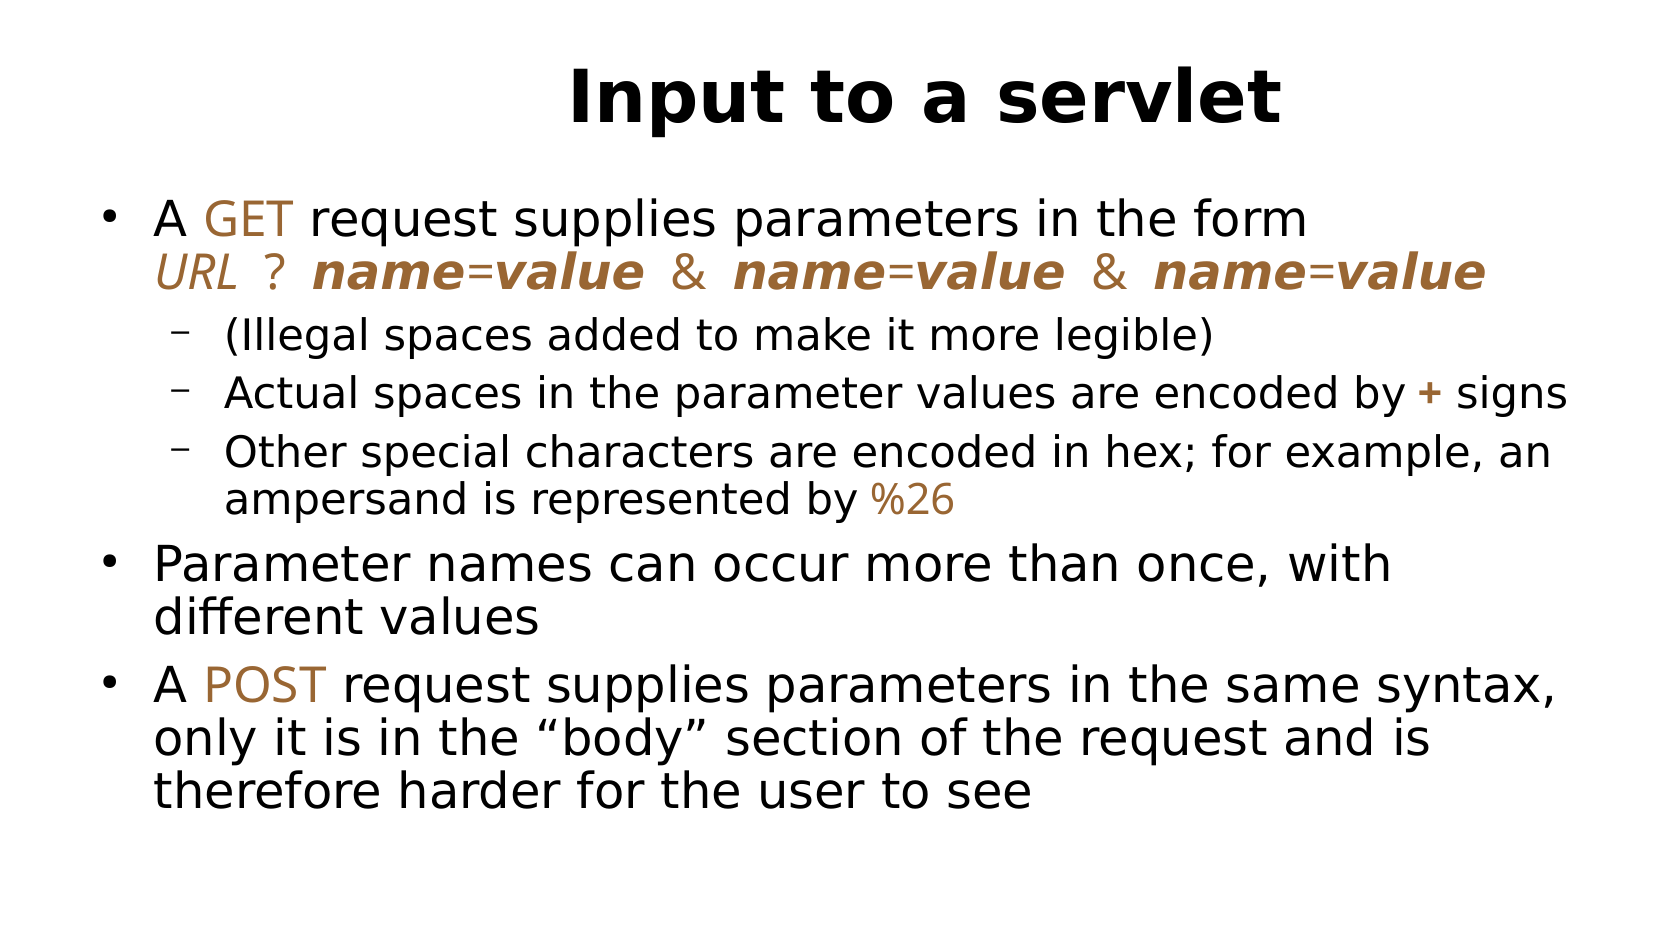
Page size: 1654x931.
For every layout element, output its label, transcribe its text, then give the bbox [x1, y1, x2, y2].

list A GET request supplies parameters in the form URL ? name=value & name=value & name=value (Illegal spaces added to make it more legible) Actual spaces in the parameter values are encoded by + signs Other special characters are encoded in hex; for example, an ampersand is represented by %26 Parameter names can occur more than once, with different values A POST request supplies parameters in the same syntax, only it is in the “body” section of the request and is therefore harder for the user to see [68, 185, 1620, 832]
title Input to a servlet [220, 31, 1630, 145]
